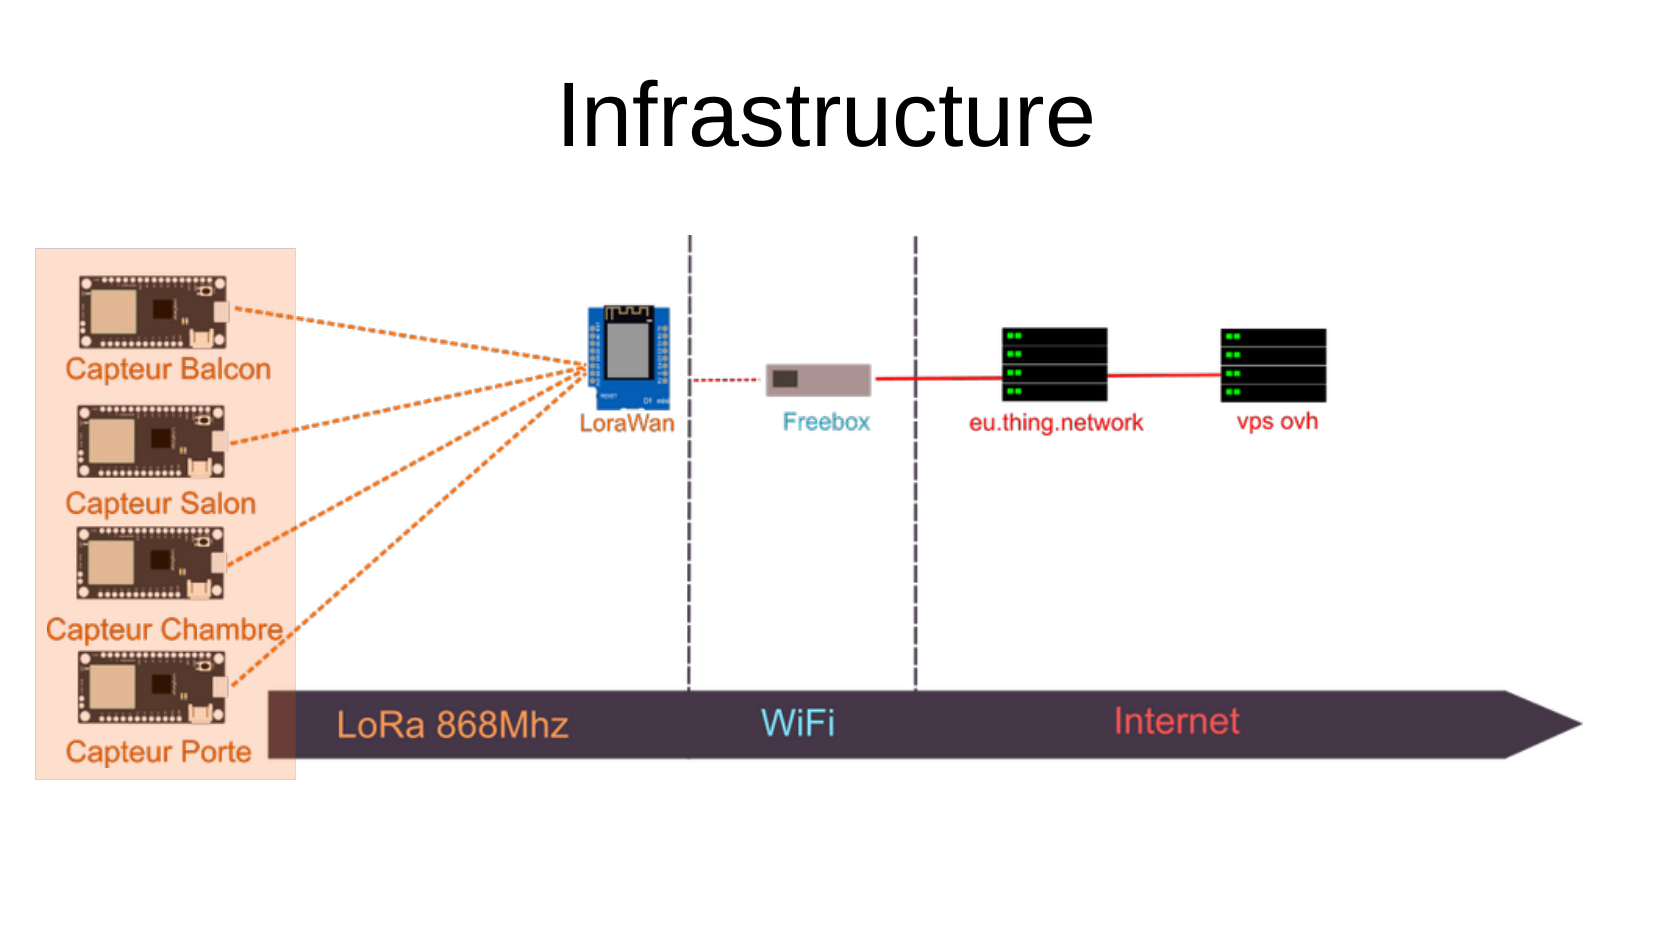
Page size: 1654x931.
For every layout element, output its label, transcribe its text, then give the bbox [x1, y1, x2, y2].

picture [47, 235, 1583, 768]
title Infrastructure [82, 37, 1571, 193]
text_box [35, 248, 296, 780]
